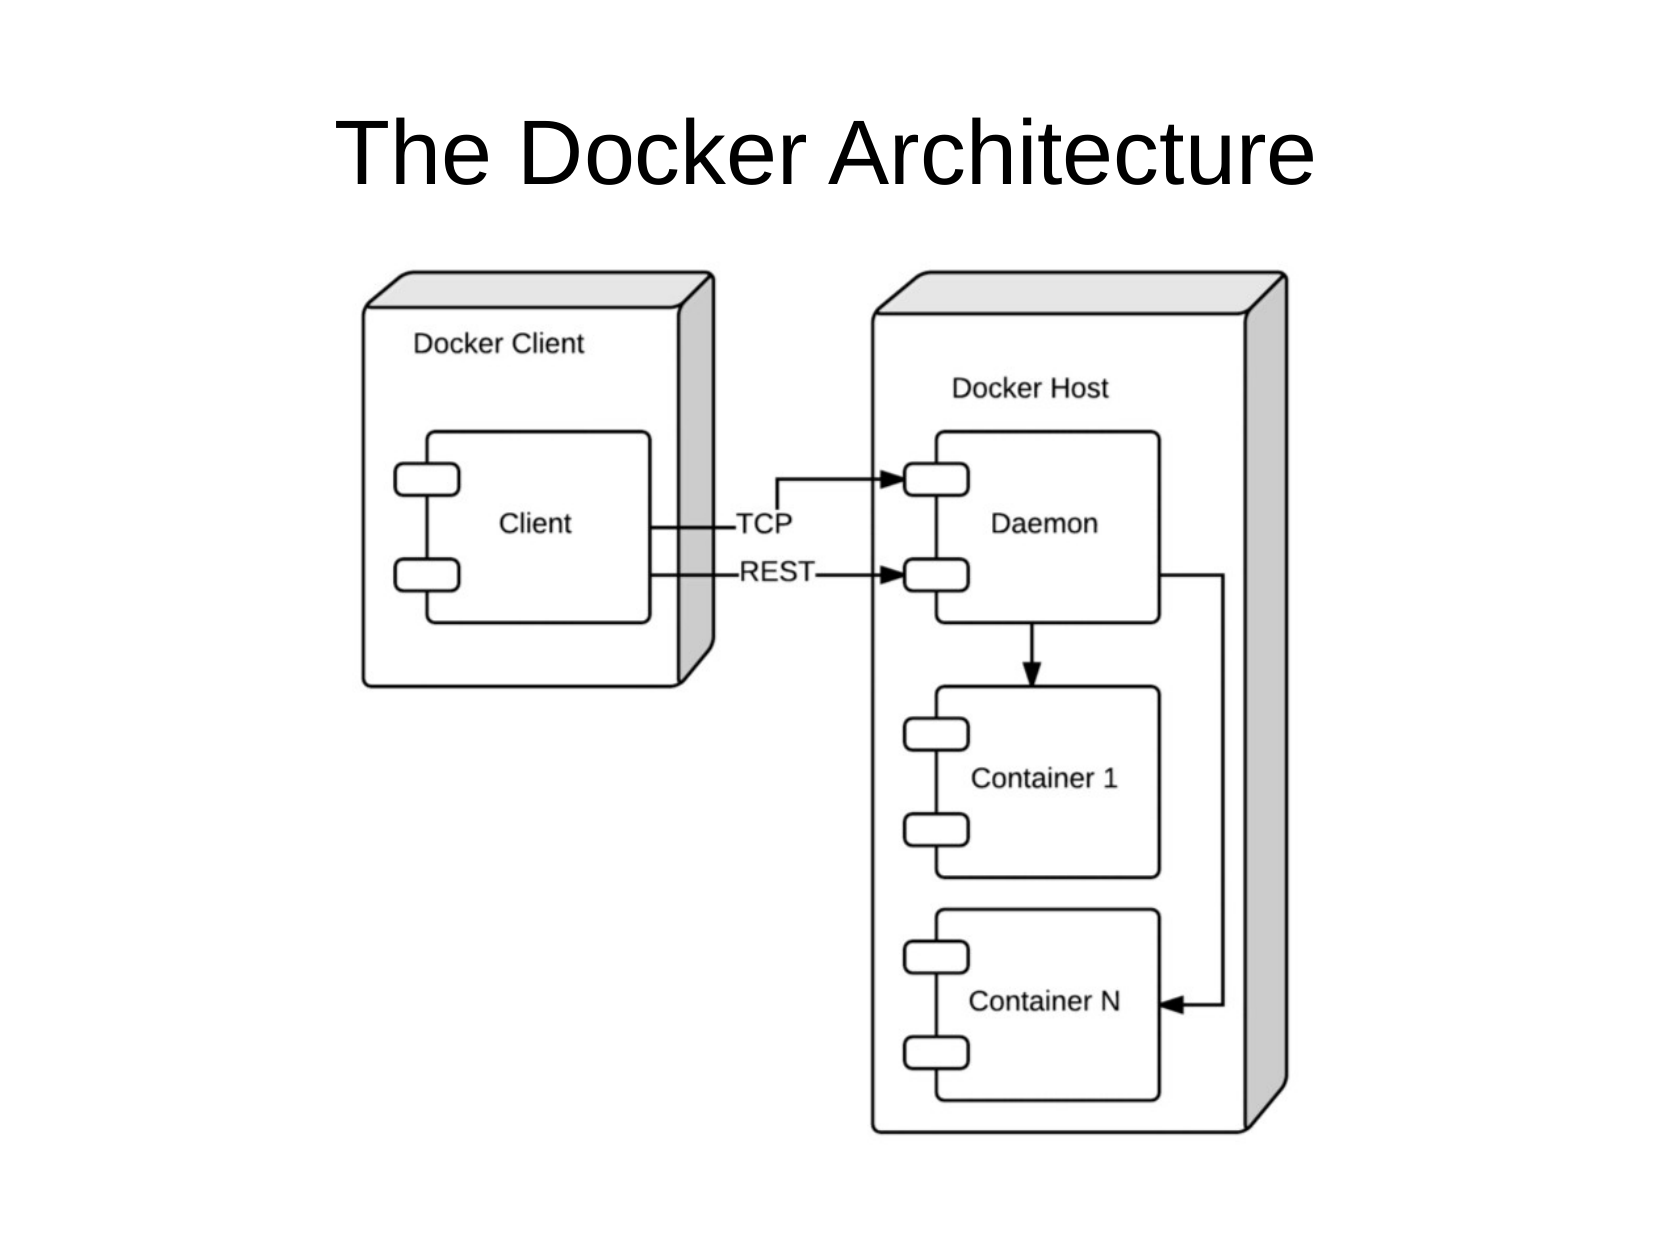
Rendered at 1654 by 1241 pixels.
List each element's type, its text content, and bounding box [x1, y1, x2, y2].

picture [300, 209, 1351, 1196]
title The Docker Architecture [82, 49, 1571, 257]
